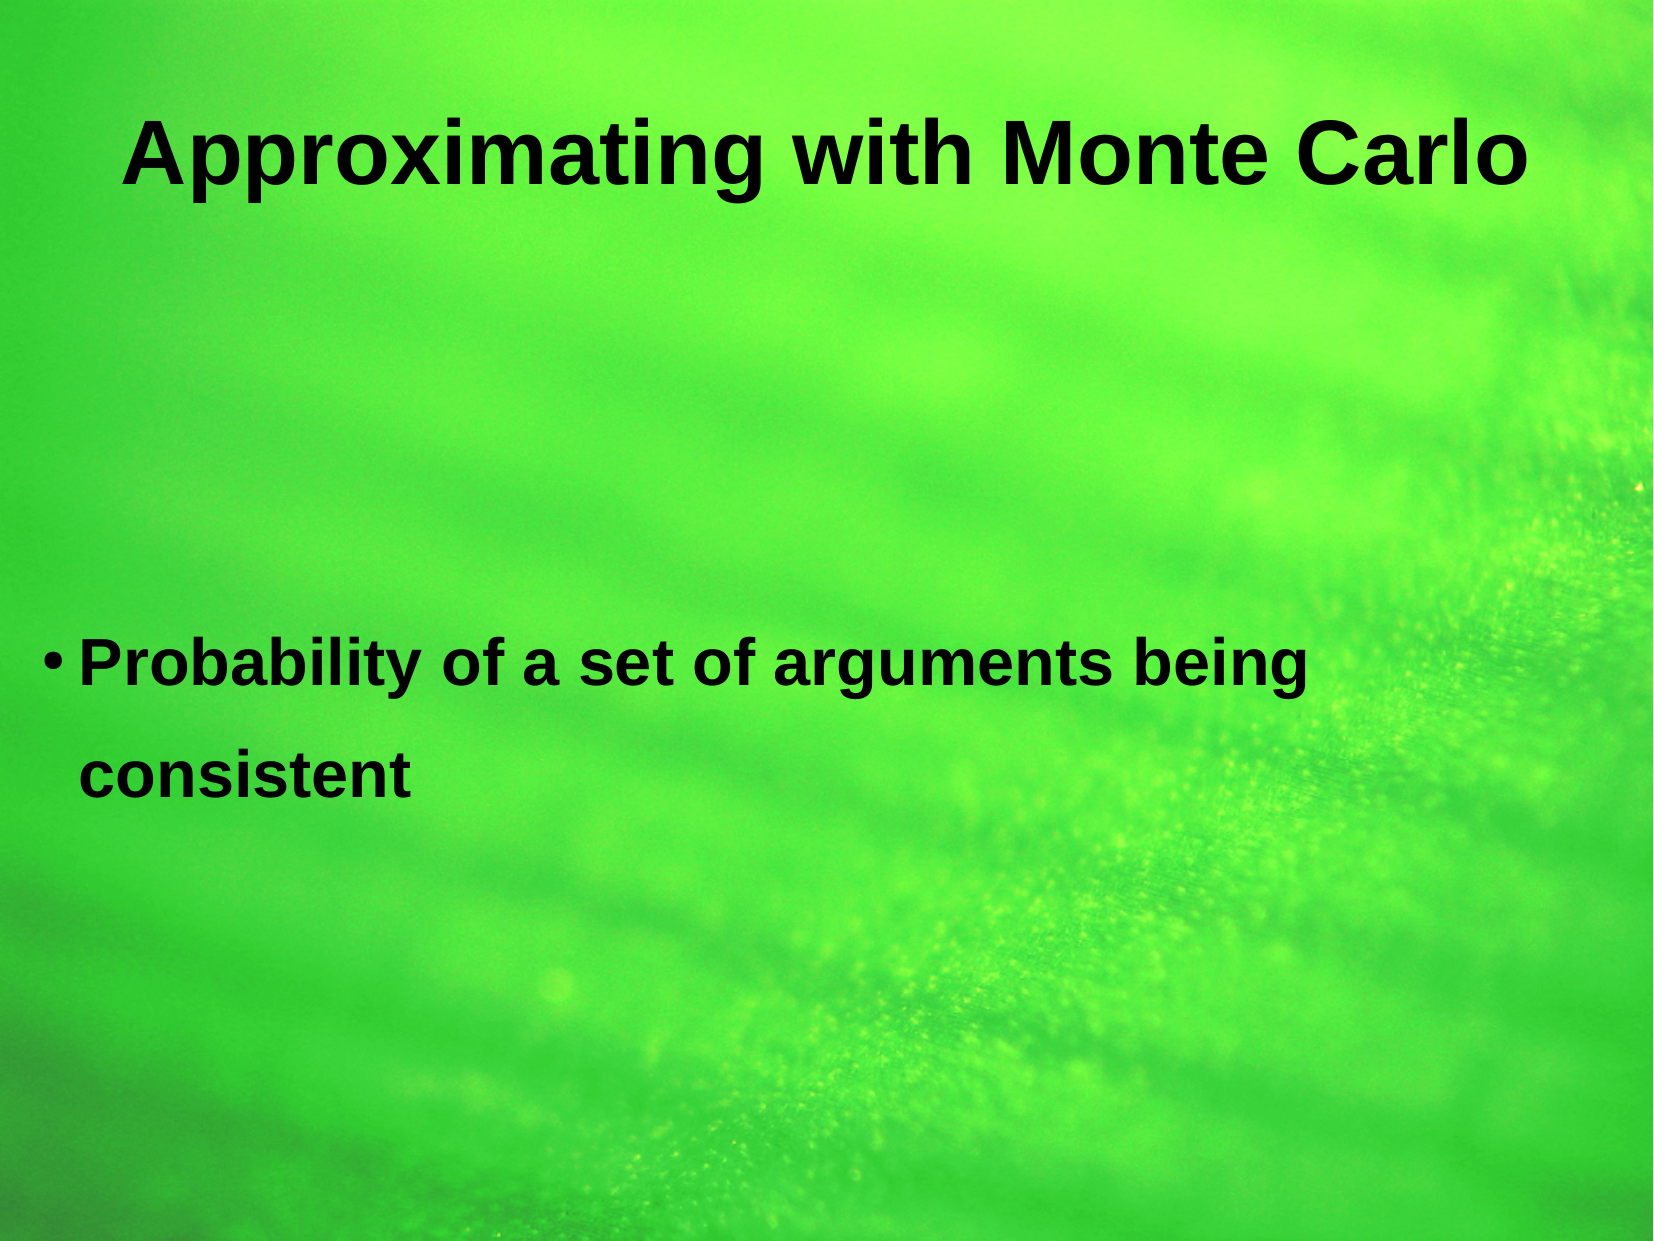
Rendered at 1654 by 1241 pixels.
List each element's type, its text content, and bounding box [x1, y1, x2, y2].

picture [0, 0, 1654, 1241]
title Approximating with Monte Carlo [82, 49, 1571, 257]
subtitle Probability of a set of arguments being consistent [41, 290, 1609, 1109]
